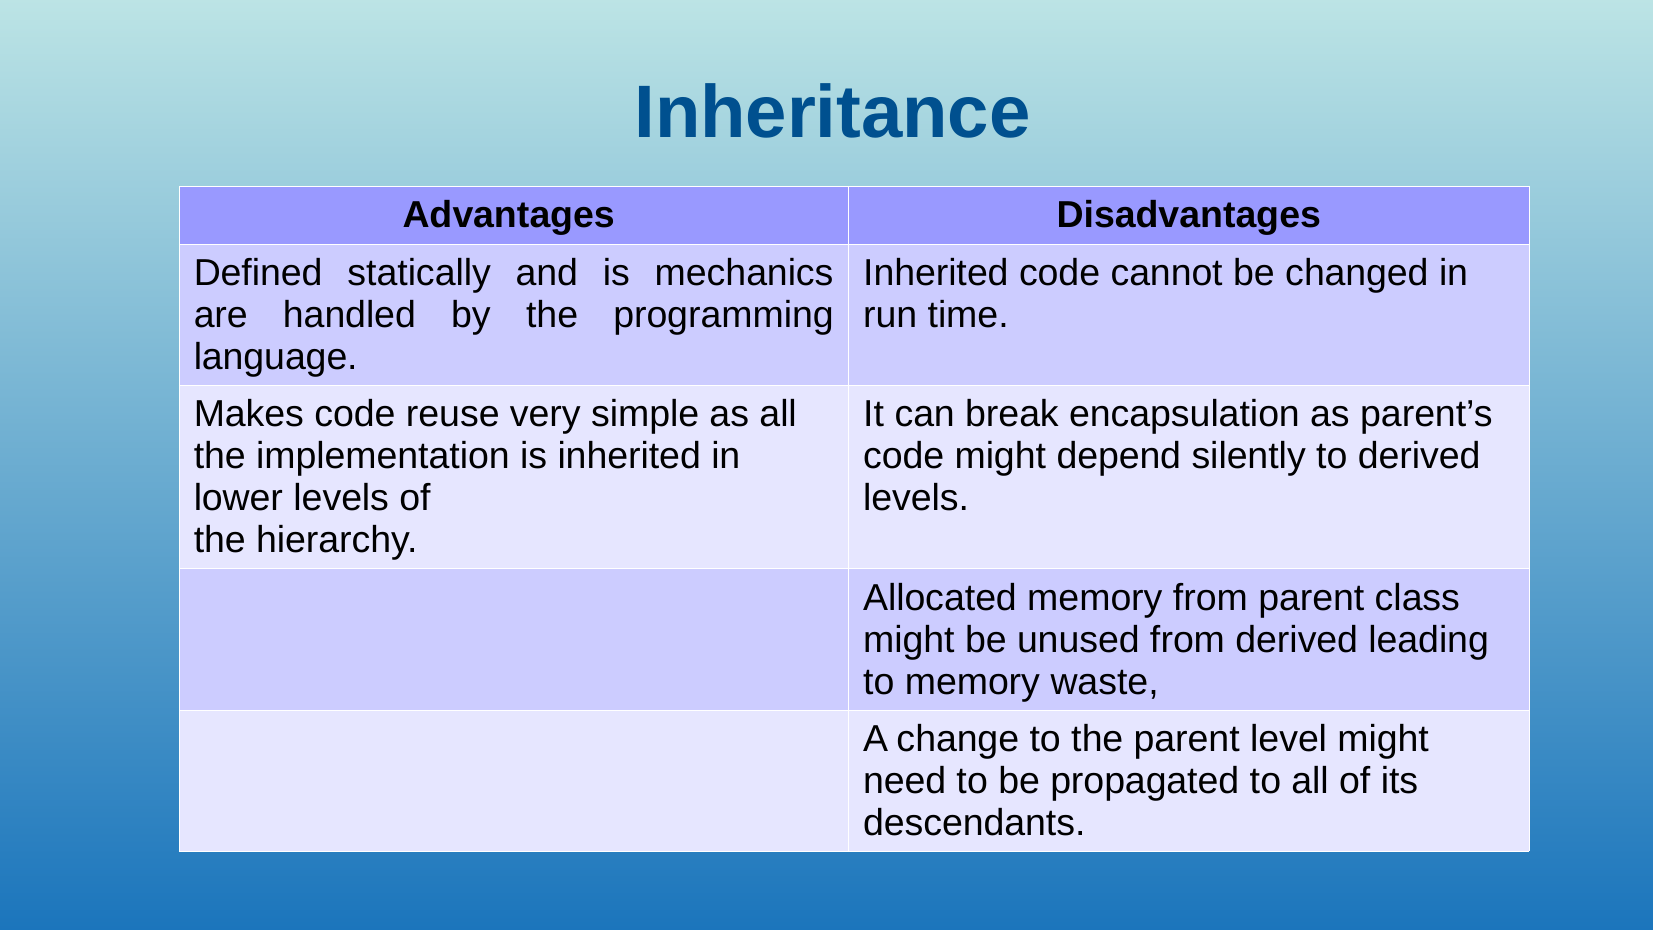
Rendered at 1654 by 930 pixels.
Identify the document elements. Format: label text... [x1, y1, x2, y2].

table_cell [180, 711, 848, 851]
table_cell [180, 569, 848, 710]
title Inheritance [45, 35, 1621, 189]
table_cell Allocated memory from parent class might be unused from derived leading to memory waste, [849, 569, 1529, 710]
table_cell Defined statically and is mechanics are handled by the programming language. [180, 245, 848, 385]
table_header Disadvantages [849, 187, 1529, 244]
table_cell It can break encapsulation as parent’s code might depend silently to derived levels. [849, 386, 1529, 568]
table_cell Inherited code cannot be changed in run time. [849, 245, 1529, 385]
table_cell A change to the parent level might need to be propagated to all of its descendants. [849, 711, 1529, 851]
table_cell Makes code reuse very simple as all the implementation is inherited in lower levels of the hierarchy. [180, 386, 848, 568]
table_header Advantages [180, 187, 848, 244]
